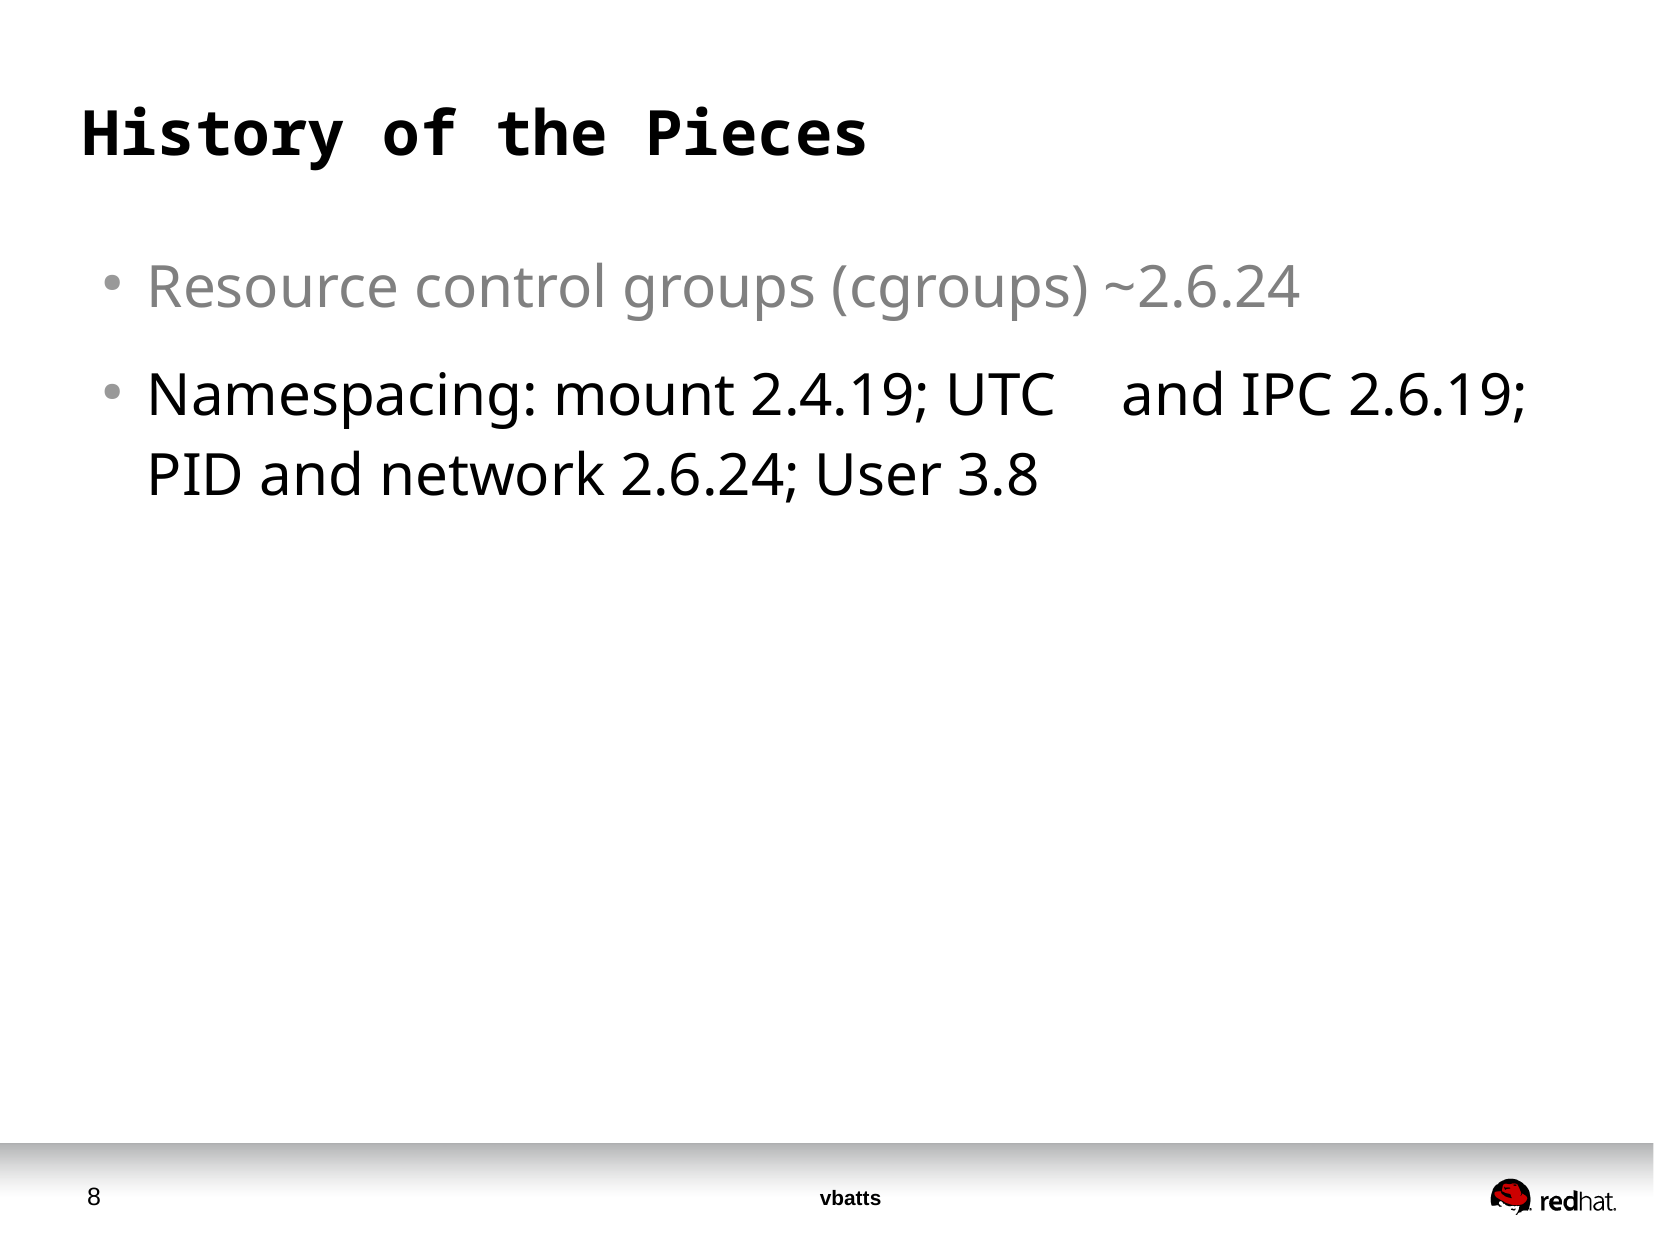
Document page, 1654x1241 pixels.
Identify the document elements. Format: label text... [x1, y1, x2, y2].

list Resource control groups (cgroups) ~2.6.24 Namespacing: mount 2.4.19; UTC and IPC 2.6.19; PID and network 2.6.24; User 3.8 [86, 244, 1576, 1039]
title History of the Pieces [82, 37, 1571, 226]
picture [0, 1143, 1654, 1241]
